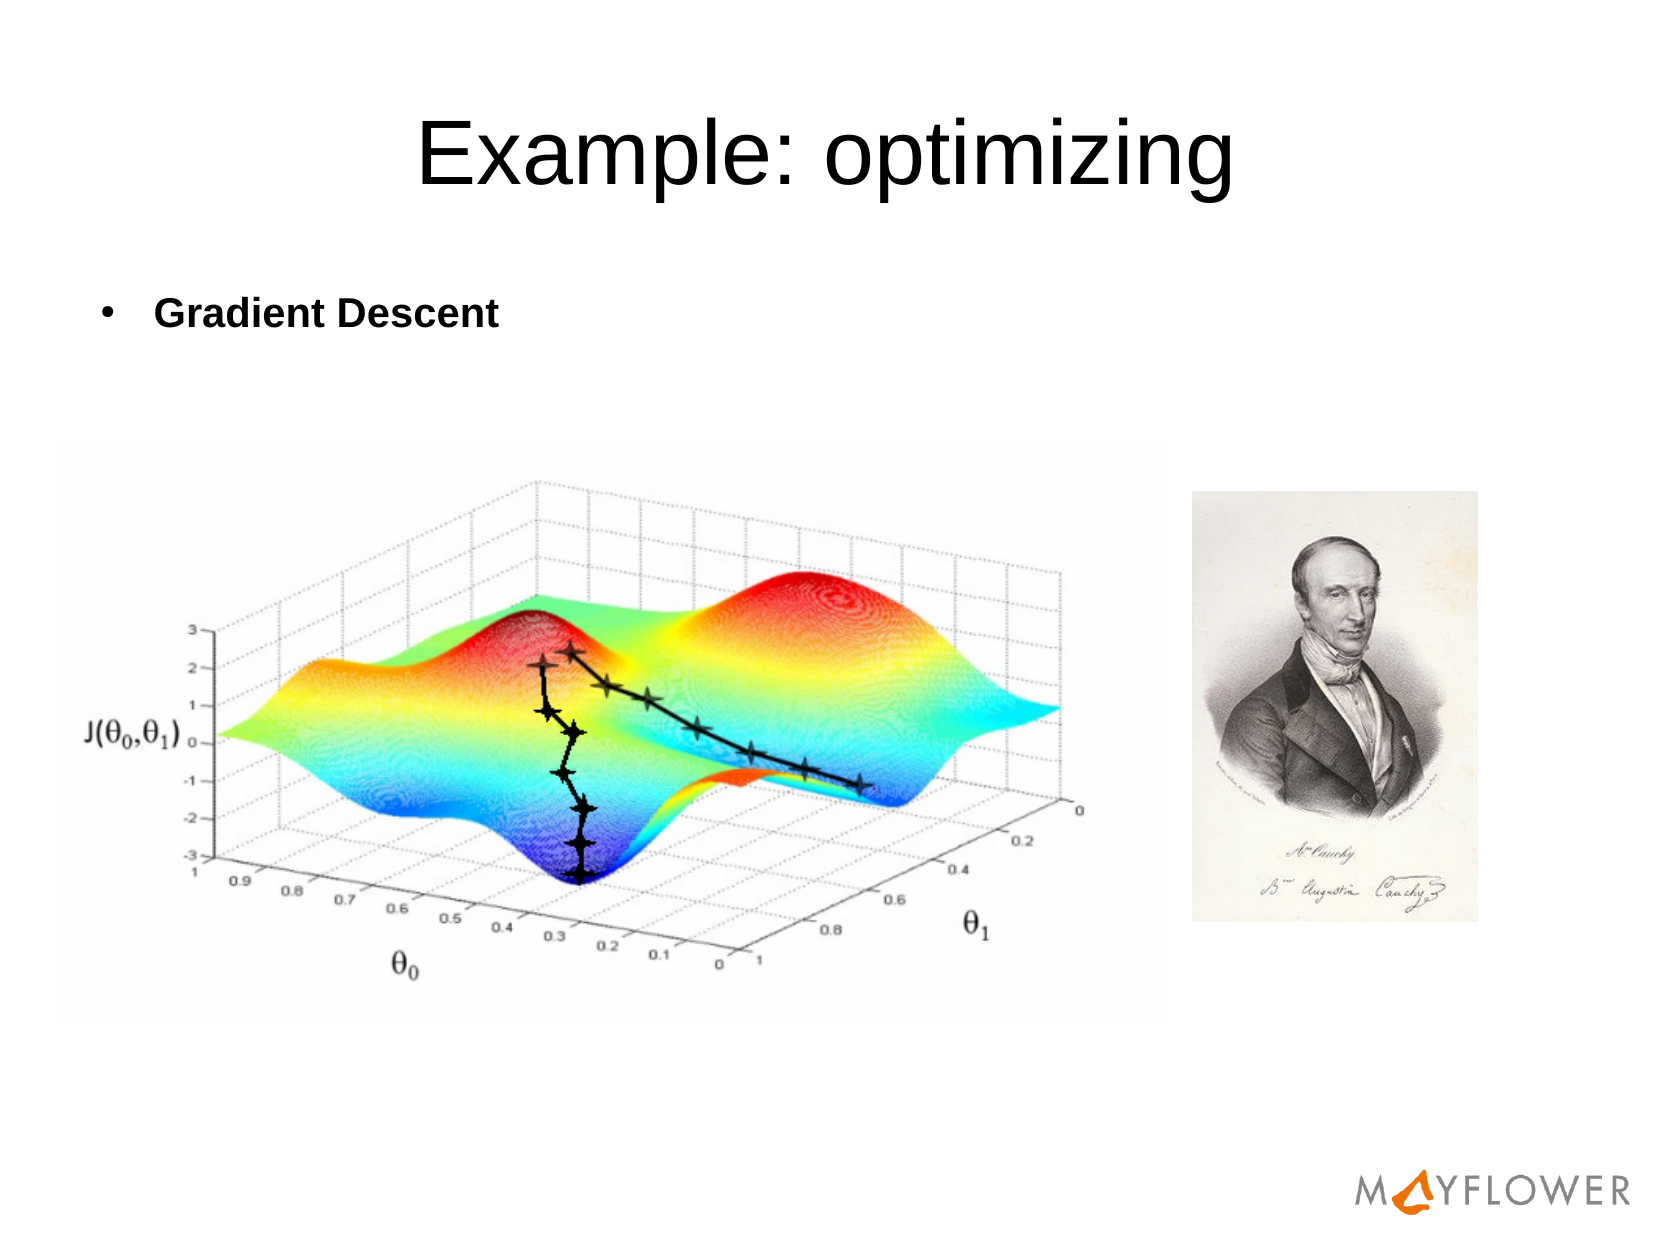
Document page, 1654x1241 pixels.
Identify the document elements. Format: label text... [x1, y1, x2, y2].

picture [1192, 491, 1478, 922]
picture [59, 446, 1161, 1021]
picture [1355, 1169, 1630, 1215]
title Example: optimizing [82, 49, 1571, 257]
list Gradient Descent [82, 290, 1571, 556]
